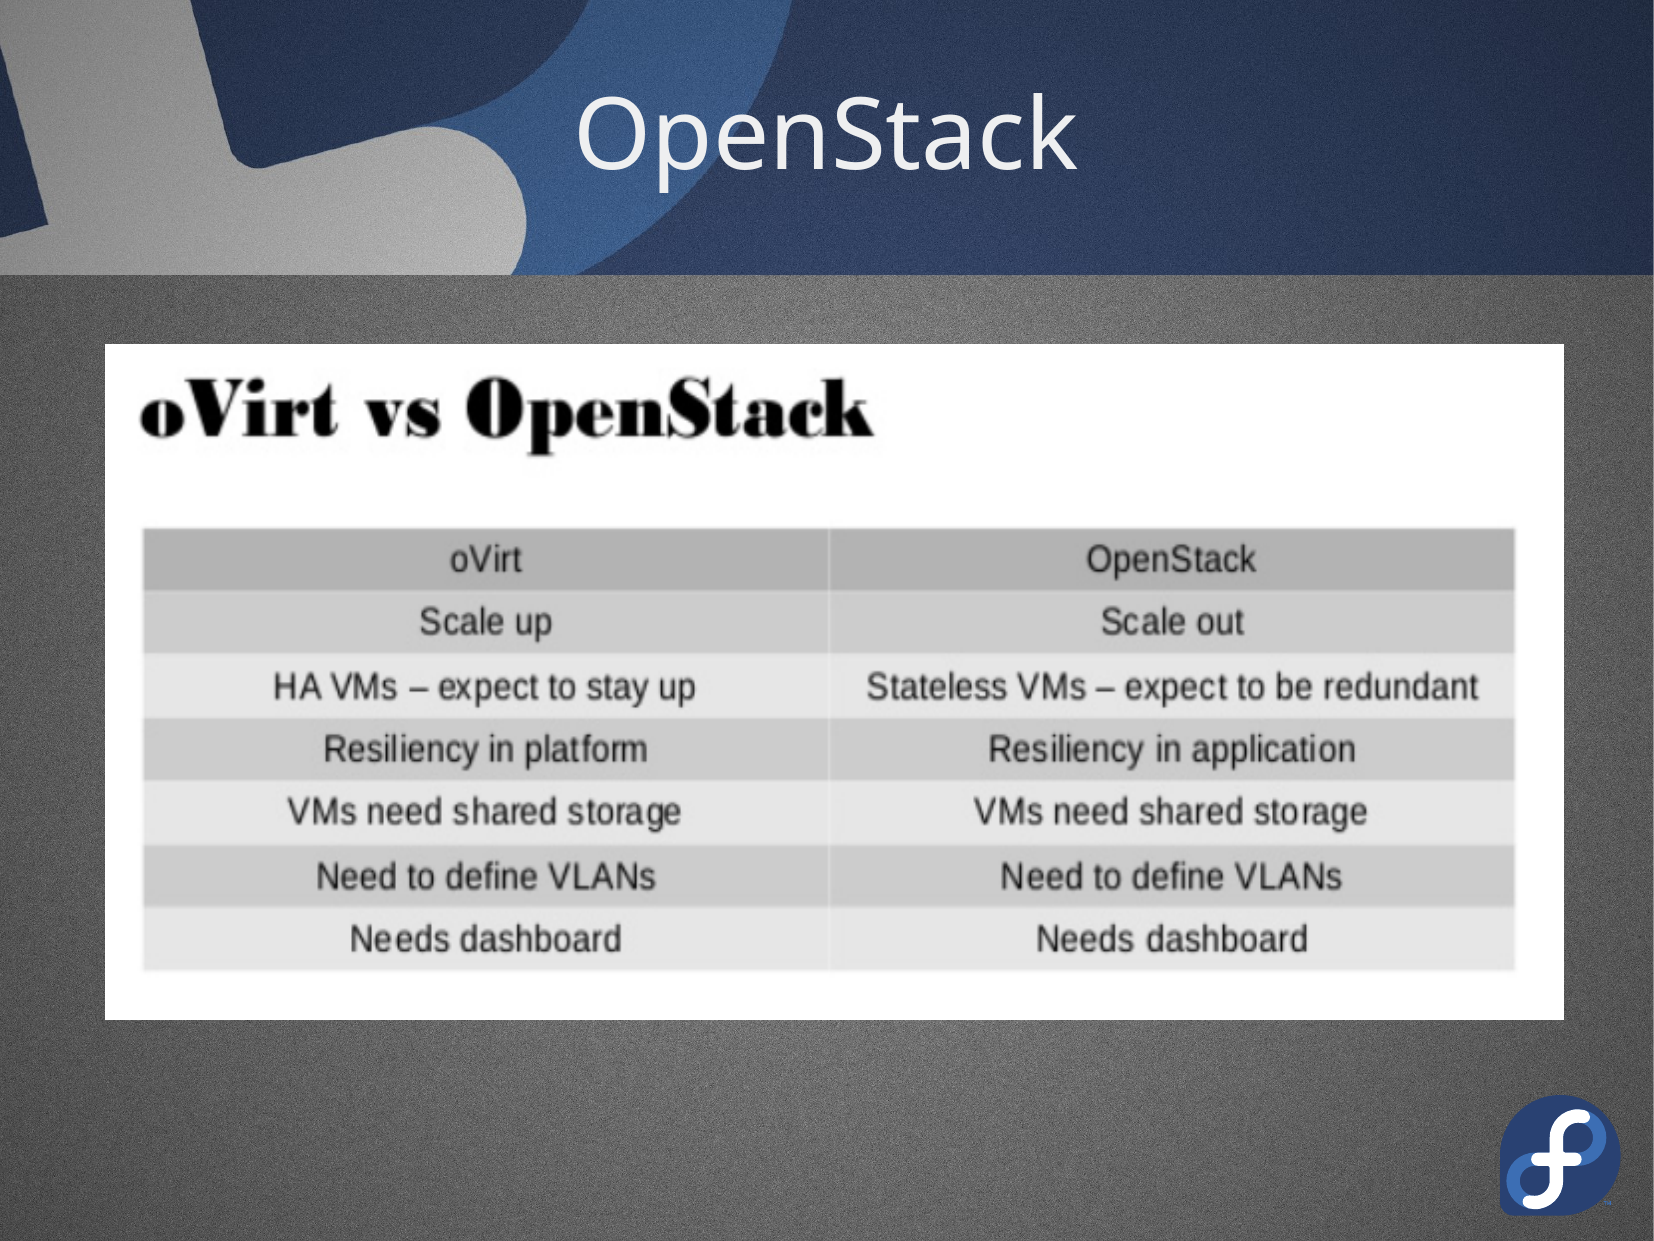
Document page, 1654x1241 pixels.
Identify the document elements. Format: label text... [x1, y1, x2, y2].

text_box OpenStack [88, 29, 1565, 237]
picture [0, 0, 1654, 1241]
